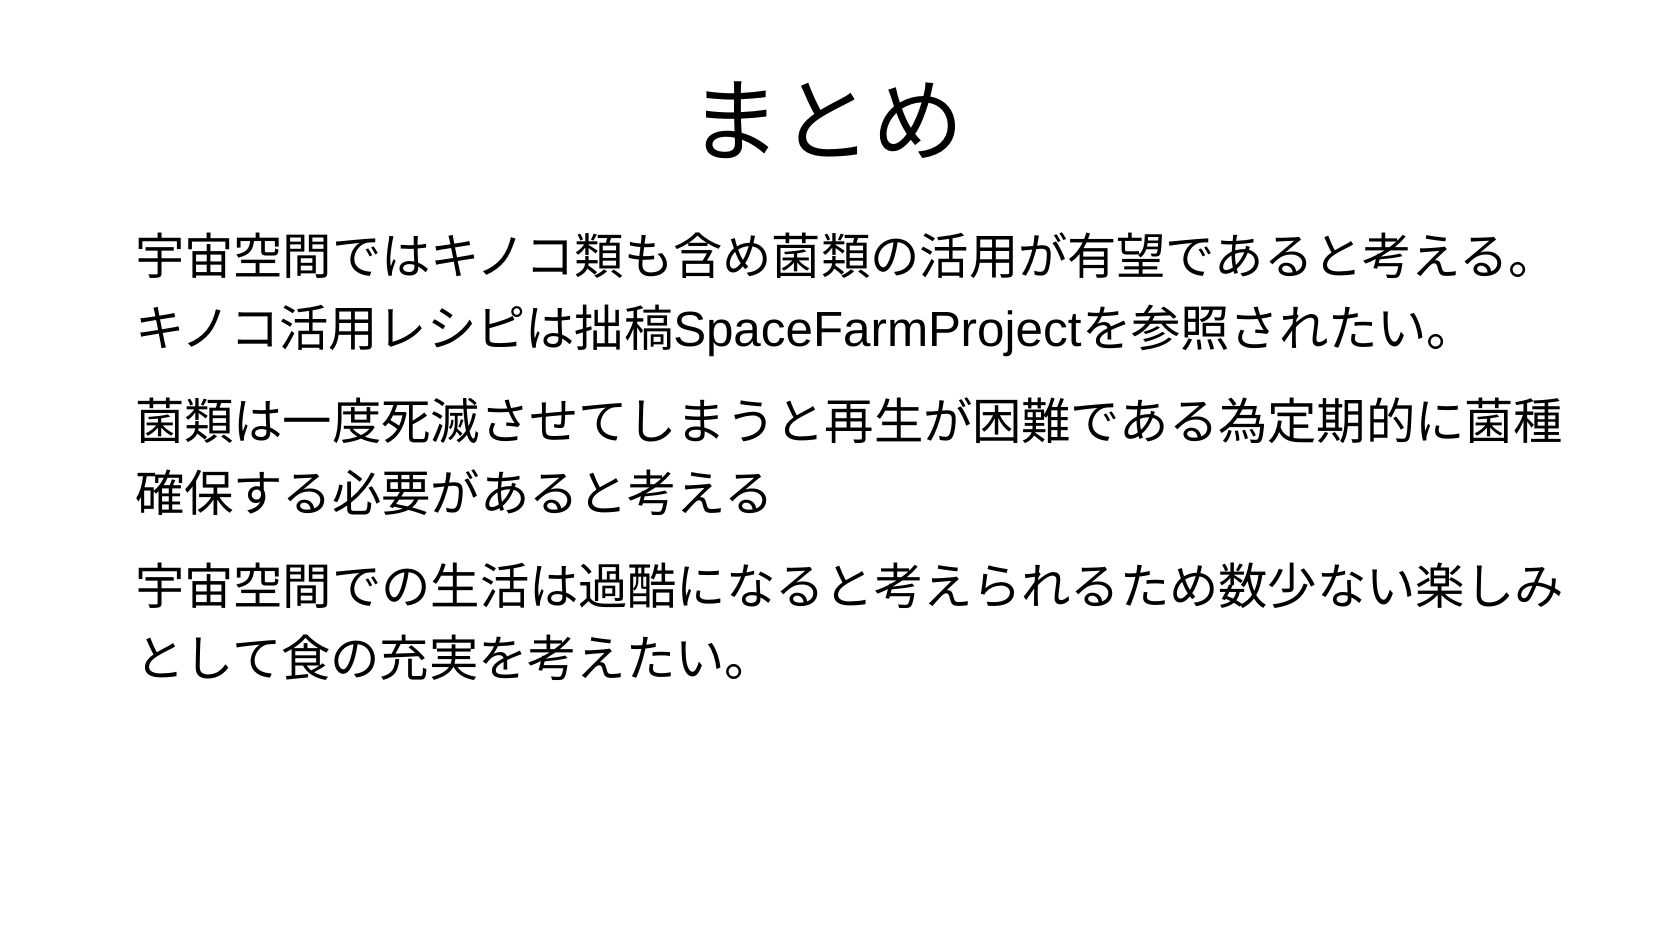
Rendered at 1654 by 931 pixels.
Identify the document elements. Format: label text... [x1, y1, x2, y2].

title まとめ [82, 37, 1571, 193]
list 宇宙空間ではキノコ類も含め菌類の活用が有望であると考える。キノコ活用レシピは拙稿SpaceFarmProjectを参照されたい。 菌類は一度死滅させてしまうと再生が困難である為定期的に菌種確保する必要があると考える 宇宙空間での生活は過酷になると考えられるため数少ない楽しみとして食の充実を考えたい。 [82, 217, 1571, 758]
